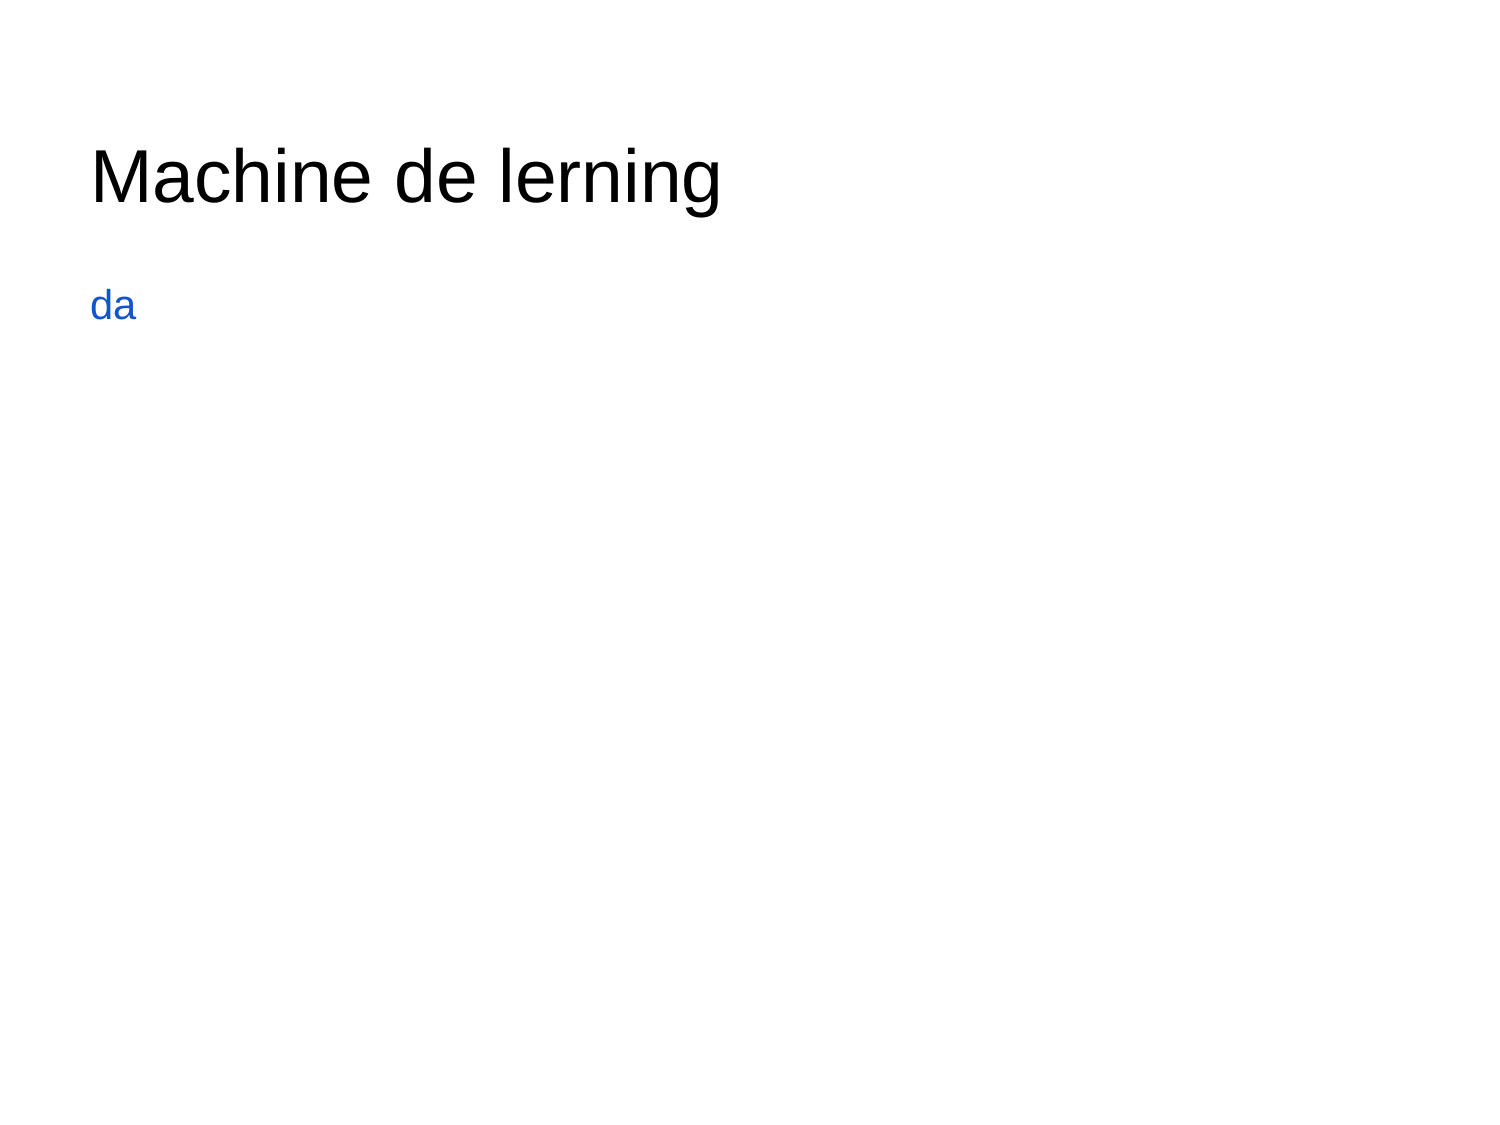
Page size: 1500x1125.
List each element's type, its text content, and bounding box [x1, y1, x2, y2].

title Machine de lerning [75, 45, 1425, 233]
list da [75, 262, 1425, 1078]
